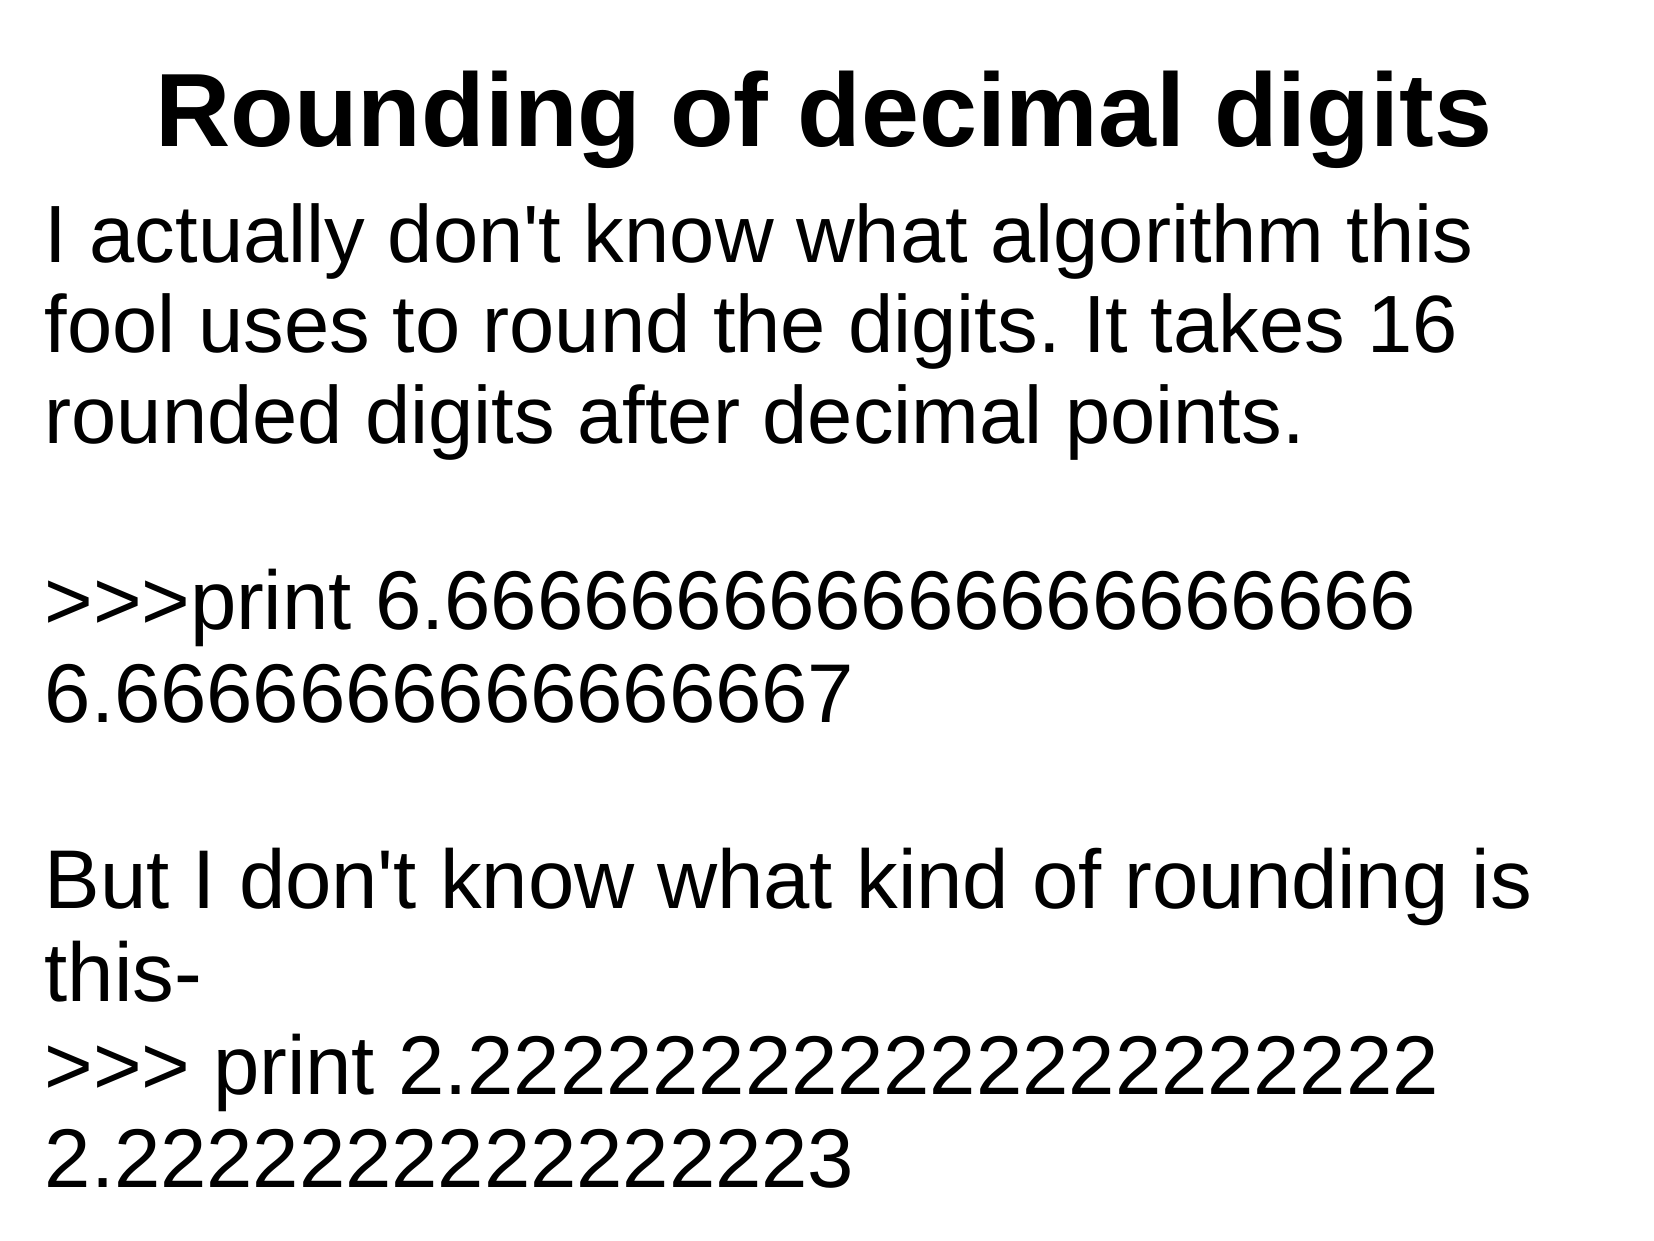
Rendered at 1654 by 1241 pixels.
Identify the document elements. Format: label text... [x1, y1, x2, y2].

text_box I actually don't know what algorithm this fool uses to round the digits. It takes 16 rounded digits after decimal points. >>>print 6.666666666666666666666 6.6666666666666667 But I don't know what kind of rounding is this- >>> print 2.222222222222222222222 2.2222222222222223 [30, 181, 1636, 1216]
text_box Rounding of decimal digits [45, 45, 1606, 177]
